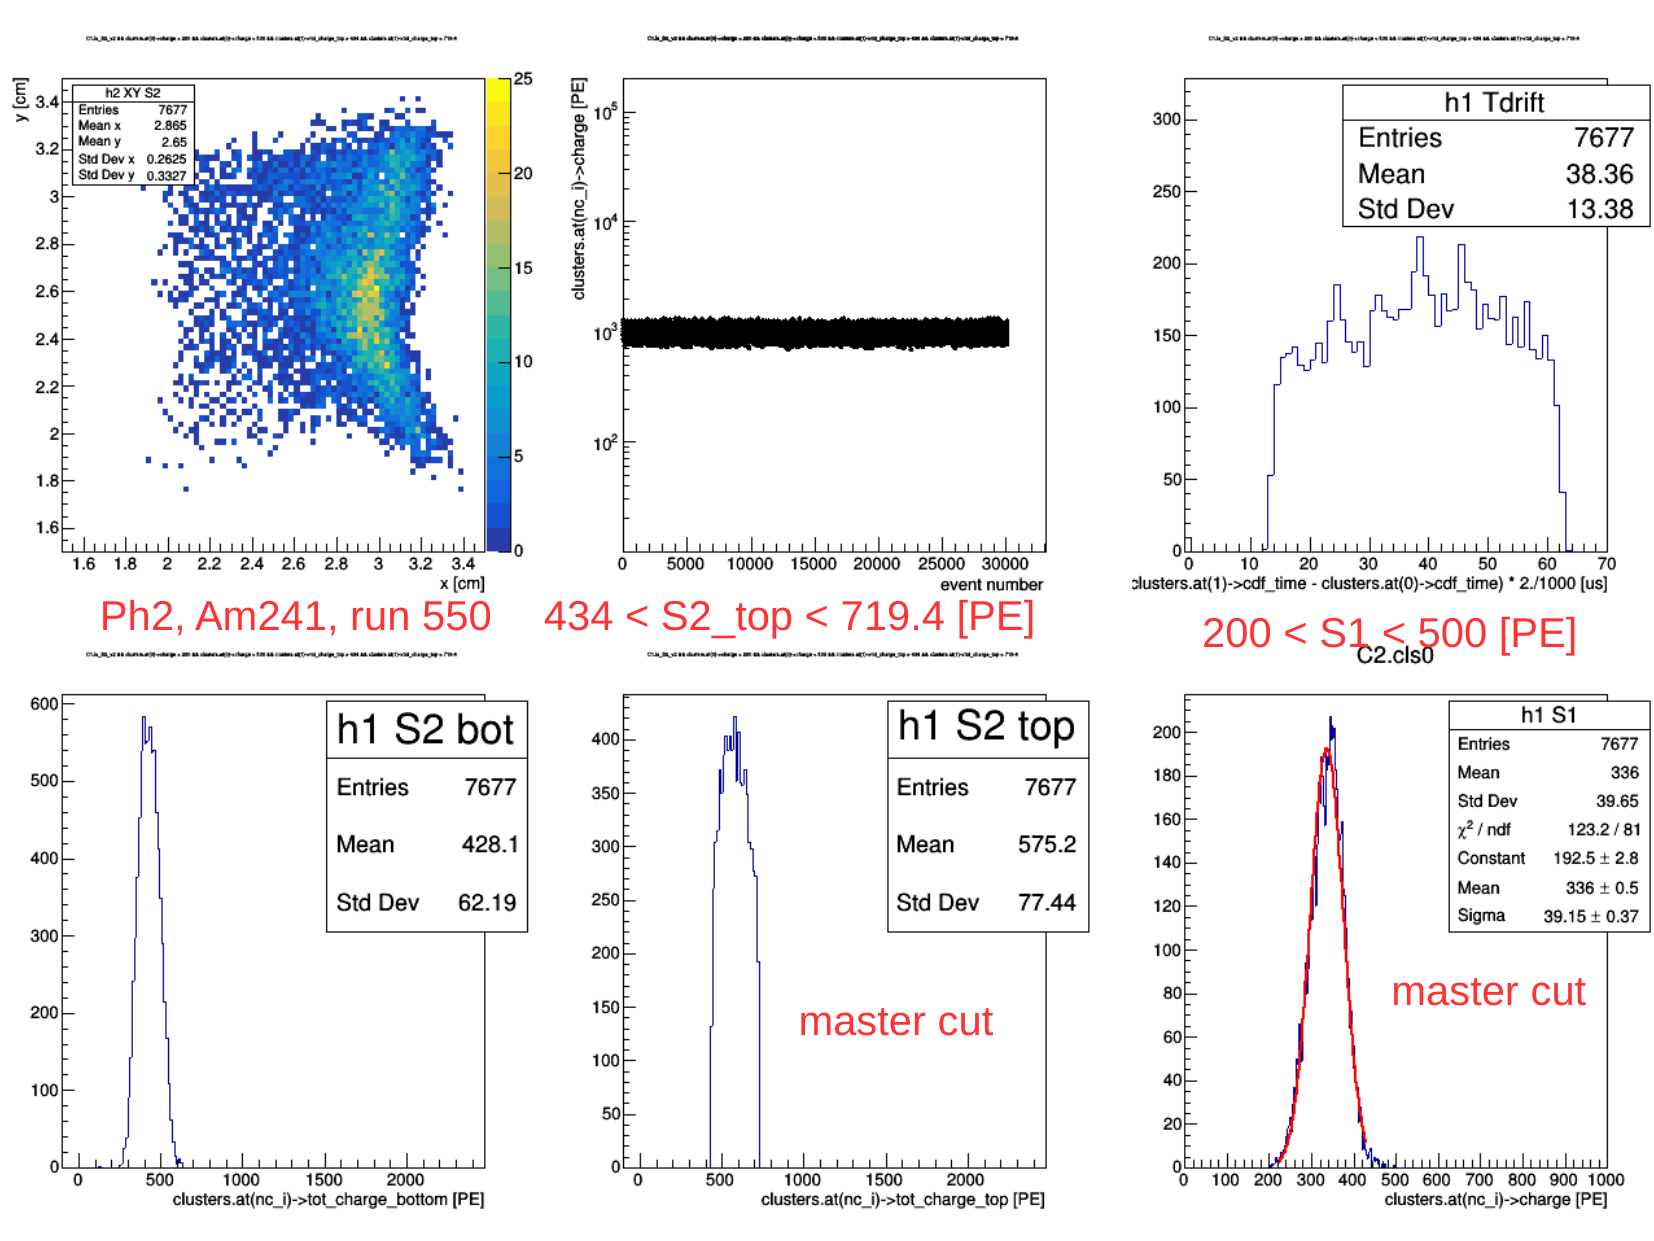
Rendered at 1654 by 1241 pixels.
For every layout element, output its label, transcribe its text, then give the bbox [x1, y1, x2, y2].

text_box 200 < S1 < 500 [PE] [1043, 601, 1654, 737]
text_box Ph2, Am241, run 550 [0, 585, 637, 721]
text_box master cut [555, 989, 1237, 1126]
picture [6, 720, 1654, 1222]
text_box master cut [1148, 960, 1654, 1095]
picture [6, 25, 1654, 602]
text_box 434 < S2_top < 719.4 [PE] [637, 585, 1126, 720]
